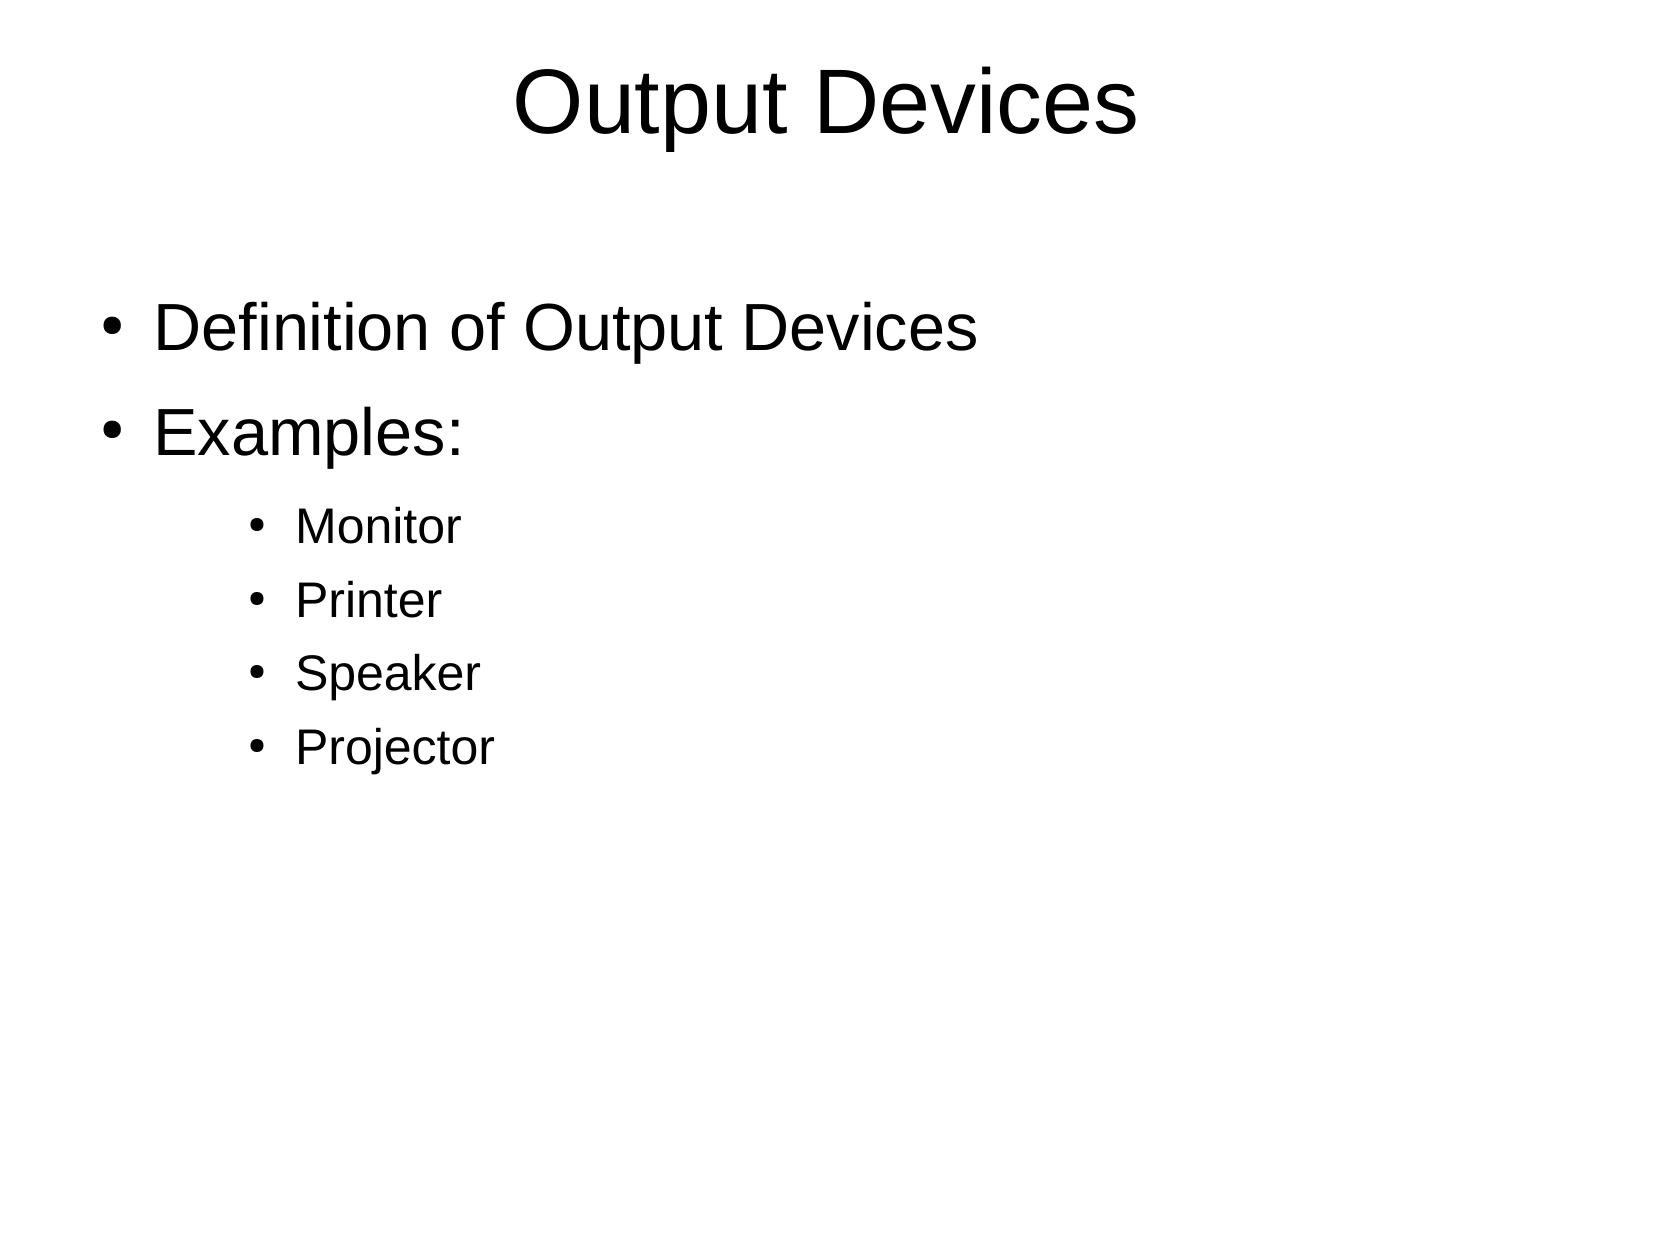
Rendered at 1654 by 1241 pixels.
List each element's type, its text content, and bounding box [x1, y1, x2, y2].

title Output Devices [82, 49, 1571, 257]
list Definition of Output Devices Examples: Monitor Printer Speaker Projector [82, 290, 1571, 1109]
